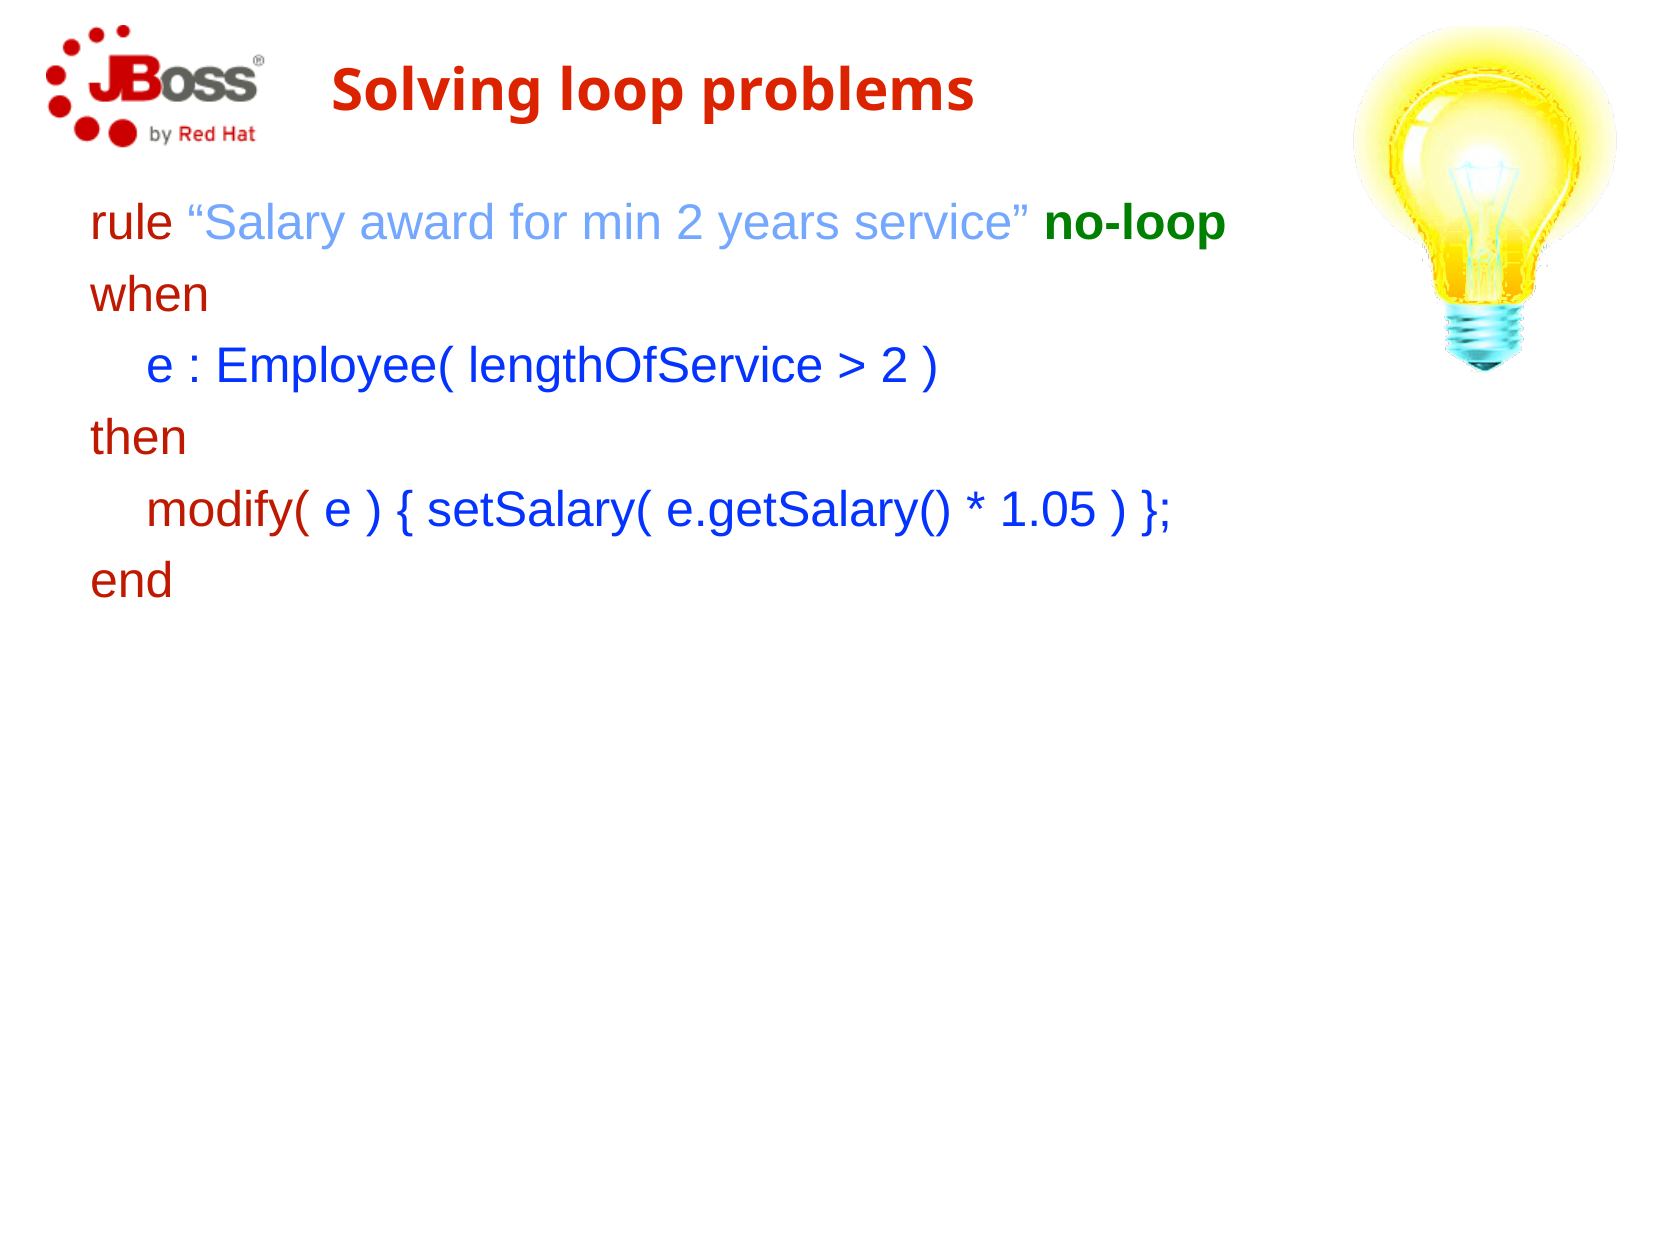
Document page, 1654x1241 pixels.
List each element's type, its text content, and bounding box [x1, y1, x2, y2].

title Solving loop problems [331, 32, 1350, 151]
picture [1350, 26, 1625, 376]
list rule “Salary award for min 2 years service” no-loop when e : Employee( lengthOfService > 2 ) then modify( e ) { setSalary( e.getSalary() * 1.05 ) }; end [75, 187, 1498, 1126]
picture [46, 25, 266, 149]
